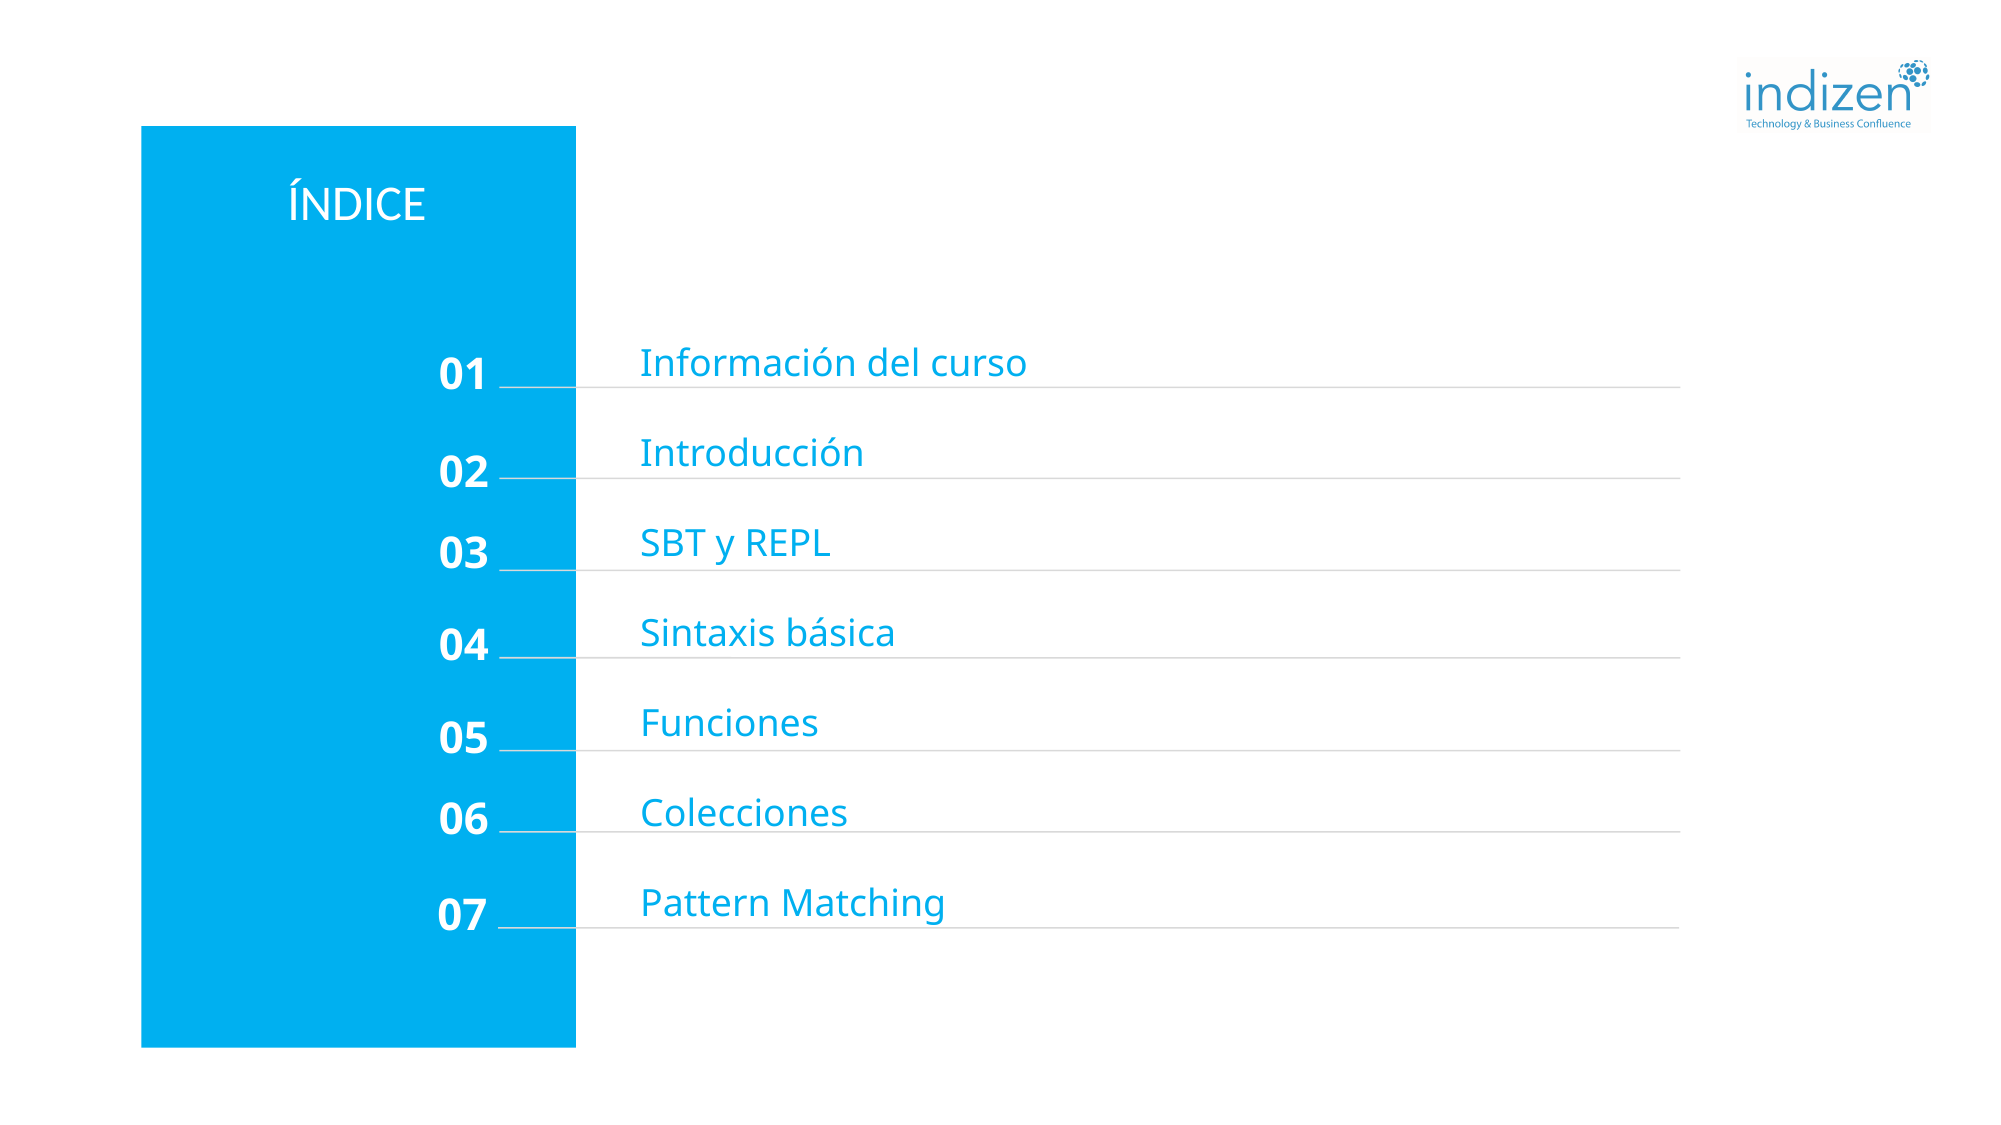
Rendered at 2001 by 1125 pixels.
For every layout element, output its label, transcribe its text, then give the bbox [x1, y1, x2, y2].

text_box 07 [417, 876, 521, 950]
text_box 02 [418, 433, 522, 507]
text_box Información del curso Introducción SBT y REPL Sintaxis básica Funciones Colecciones Pattern Matching [620, 329, 1800, 1014]
text_box 01 [418, 335, 522, 408]
text_box 05 [418, 699, 522, 772]
text_box 06 [418, 780, 522, 853]
text_box 03 [418, 515, 522, 588]
text_box [141, 126, 576, 1048]
text_box 04 [418, 606, 522, 679]
picture [1737, 57, 1931, 133]
text_box ÍNDICE [272, 163, 445, 238]
